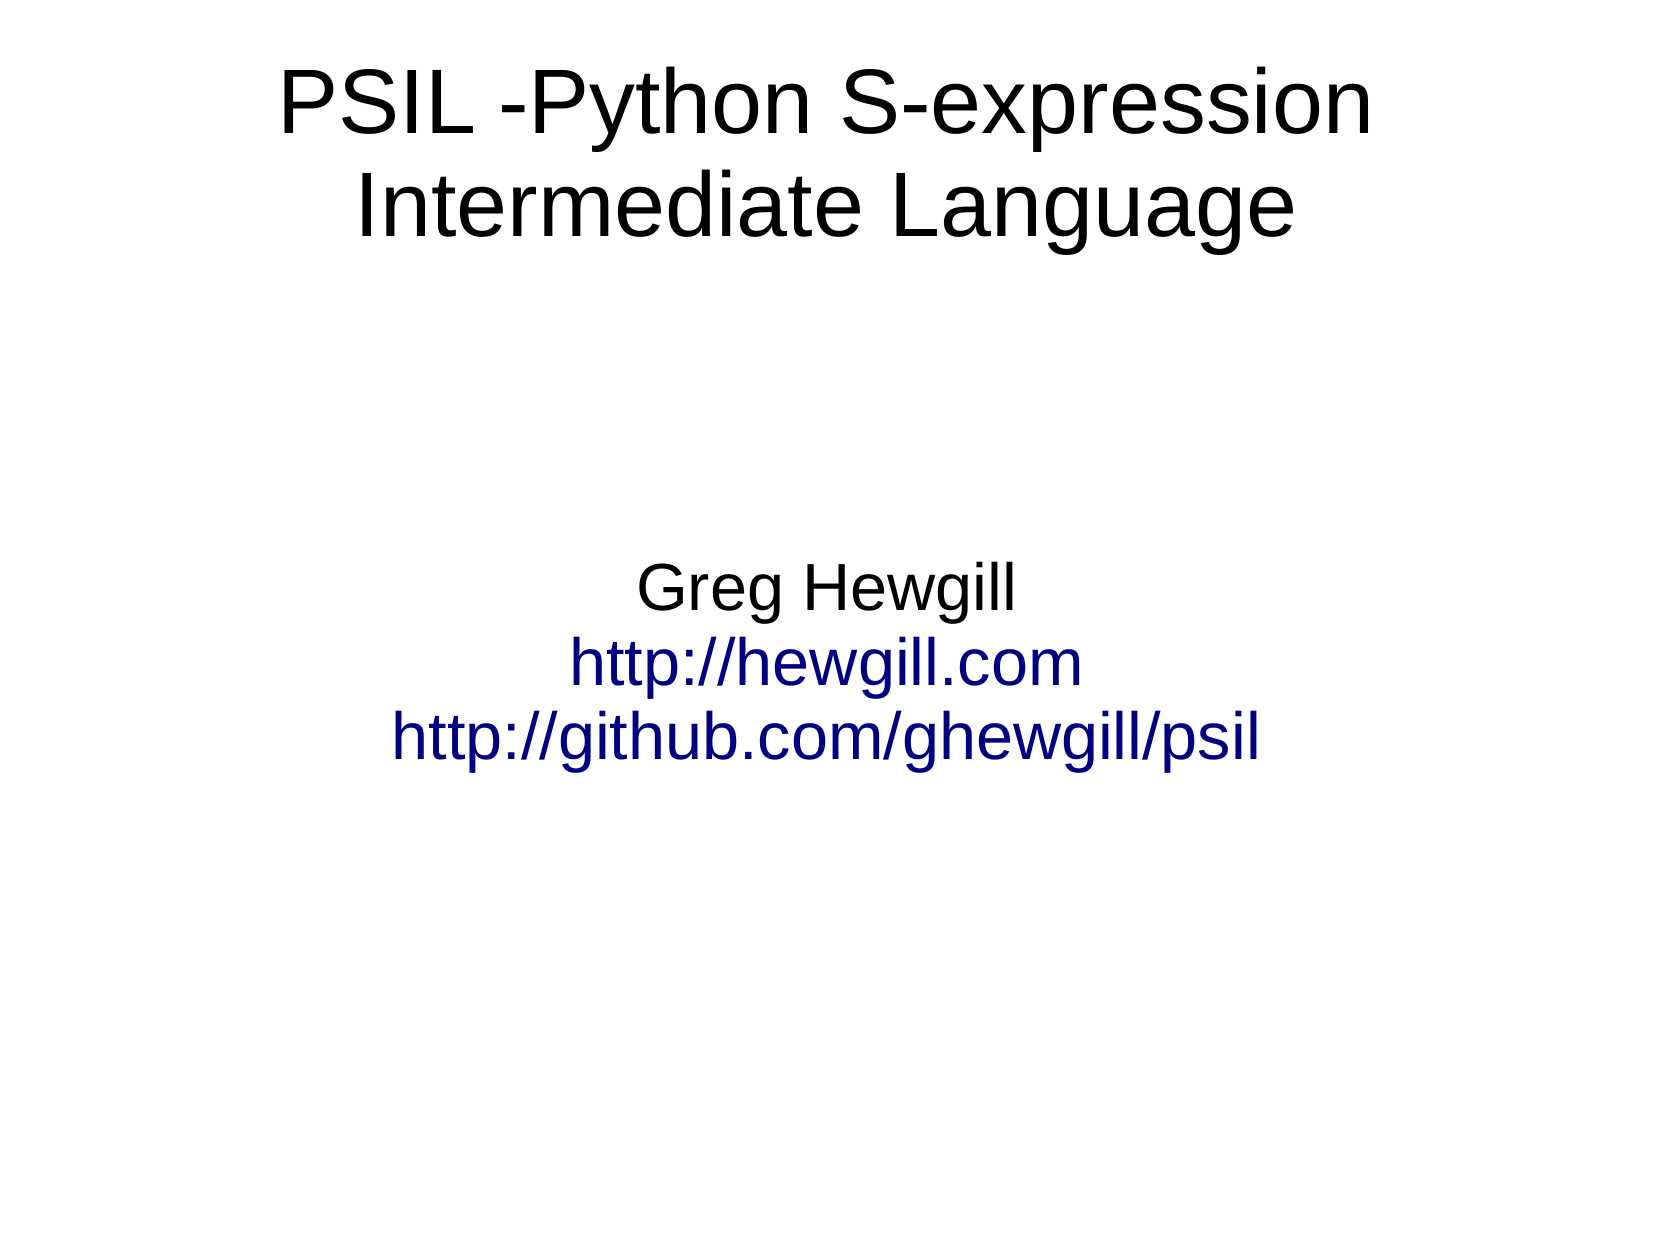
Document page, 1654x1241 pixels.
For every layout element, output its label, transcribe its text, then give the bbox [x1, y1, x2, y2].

title PSIL -Python S-expression Intermediate Language [82, 50, 1571, 256]
subtitle Greg Hewgill http://hewgill.com http://github.com/ghewgill/psil [82, 297, 1571, 1102]
